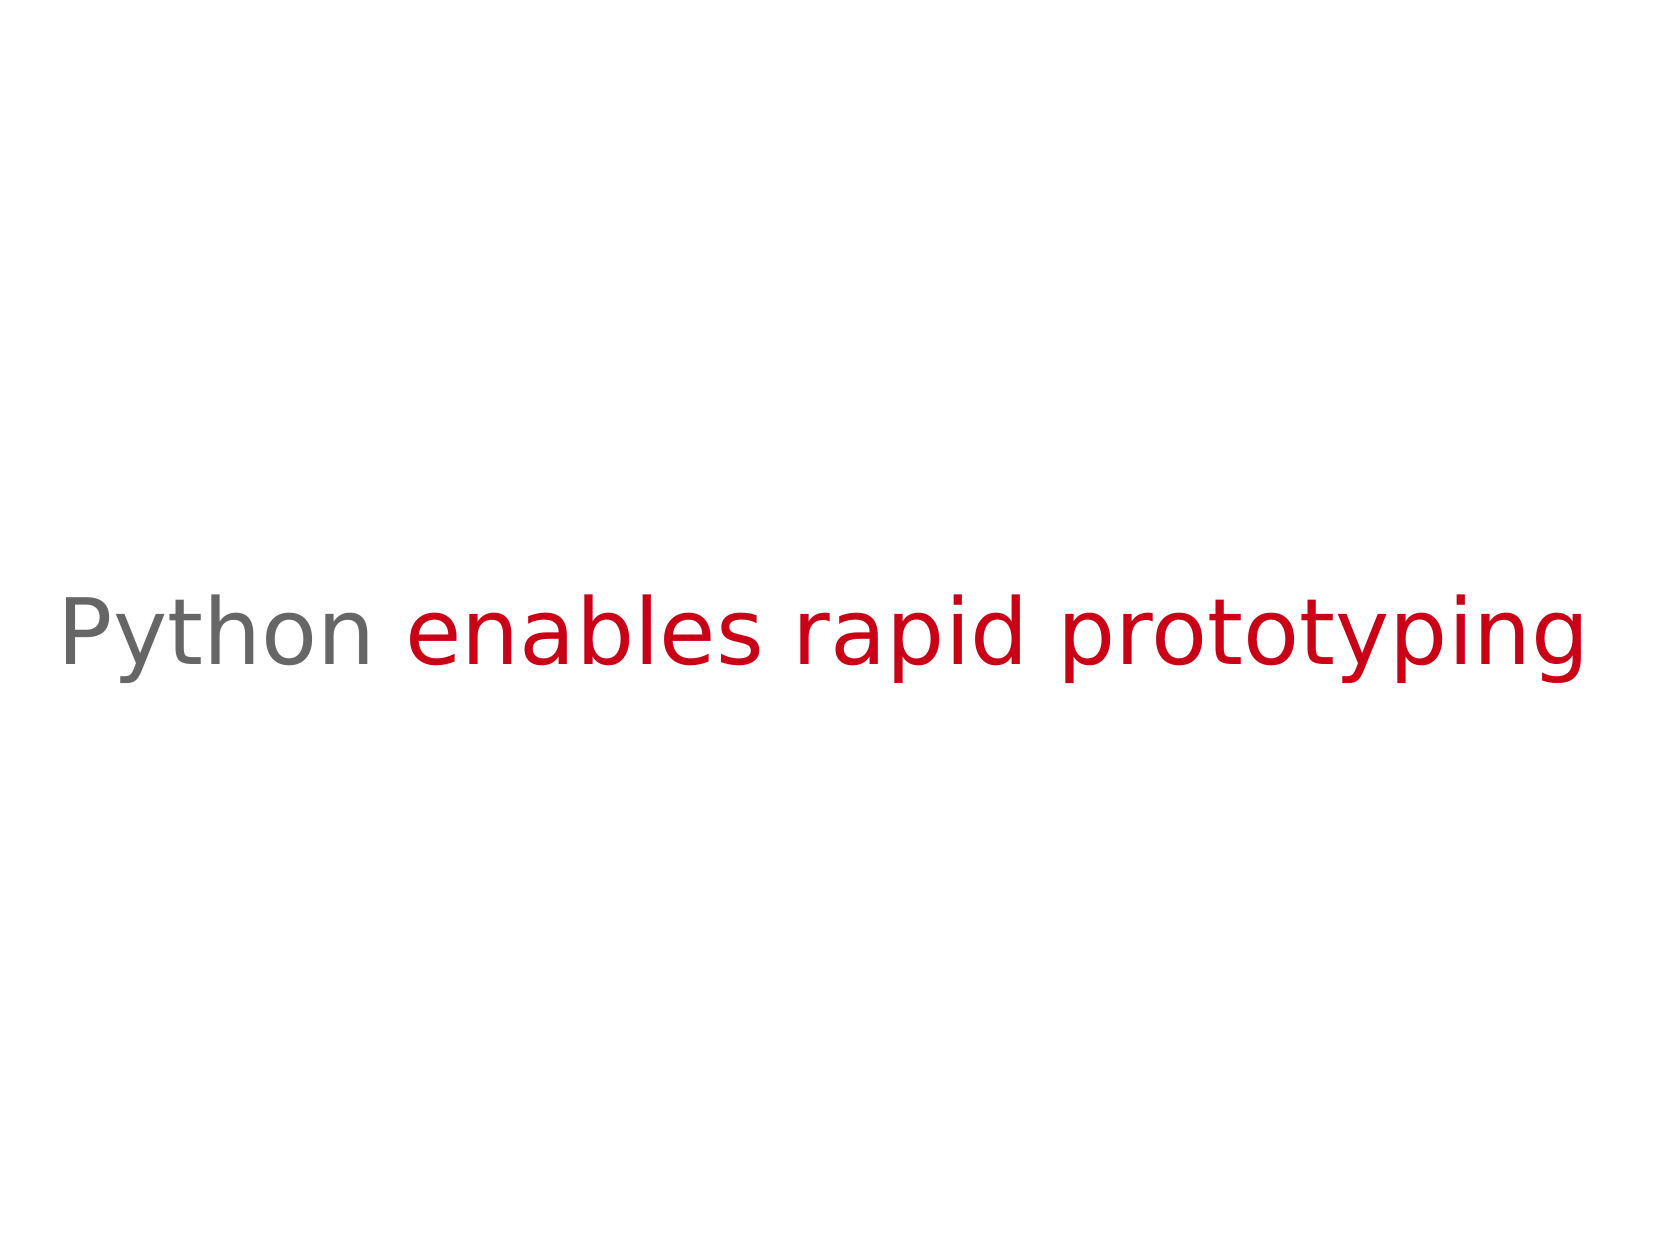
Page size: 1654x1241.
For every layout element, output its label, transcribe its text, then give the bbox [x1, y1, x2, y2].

subtitle Python enables rapid prototyping [0, 56, 1651, 1102]
